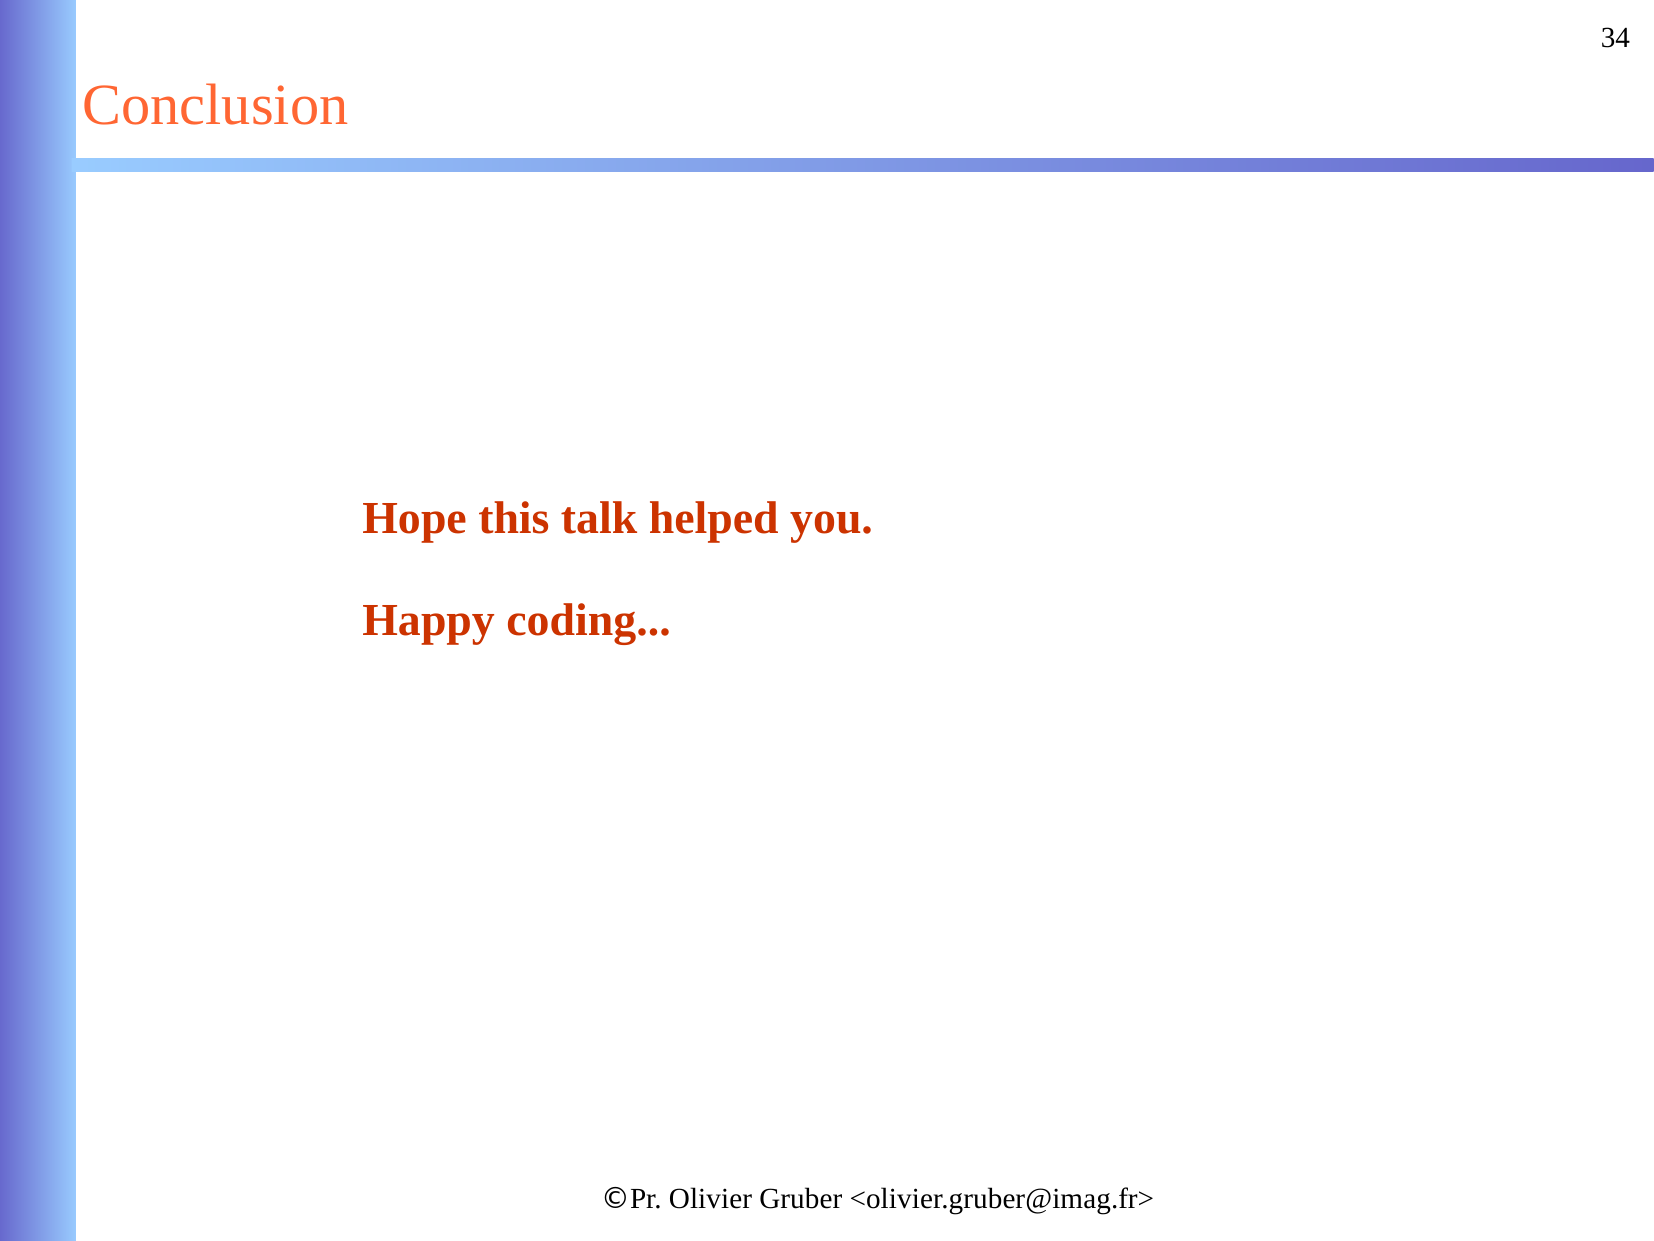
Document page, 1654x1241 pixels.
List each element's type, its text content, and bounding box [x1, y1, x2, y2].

text_box Hope this talk helped you. Happy coding... [362, 493, 874, 647]
title Conclusion [82, 49, 1571, 161]
